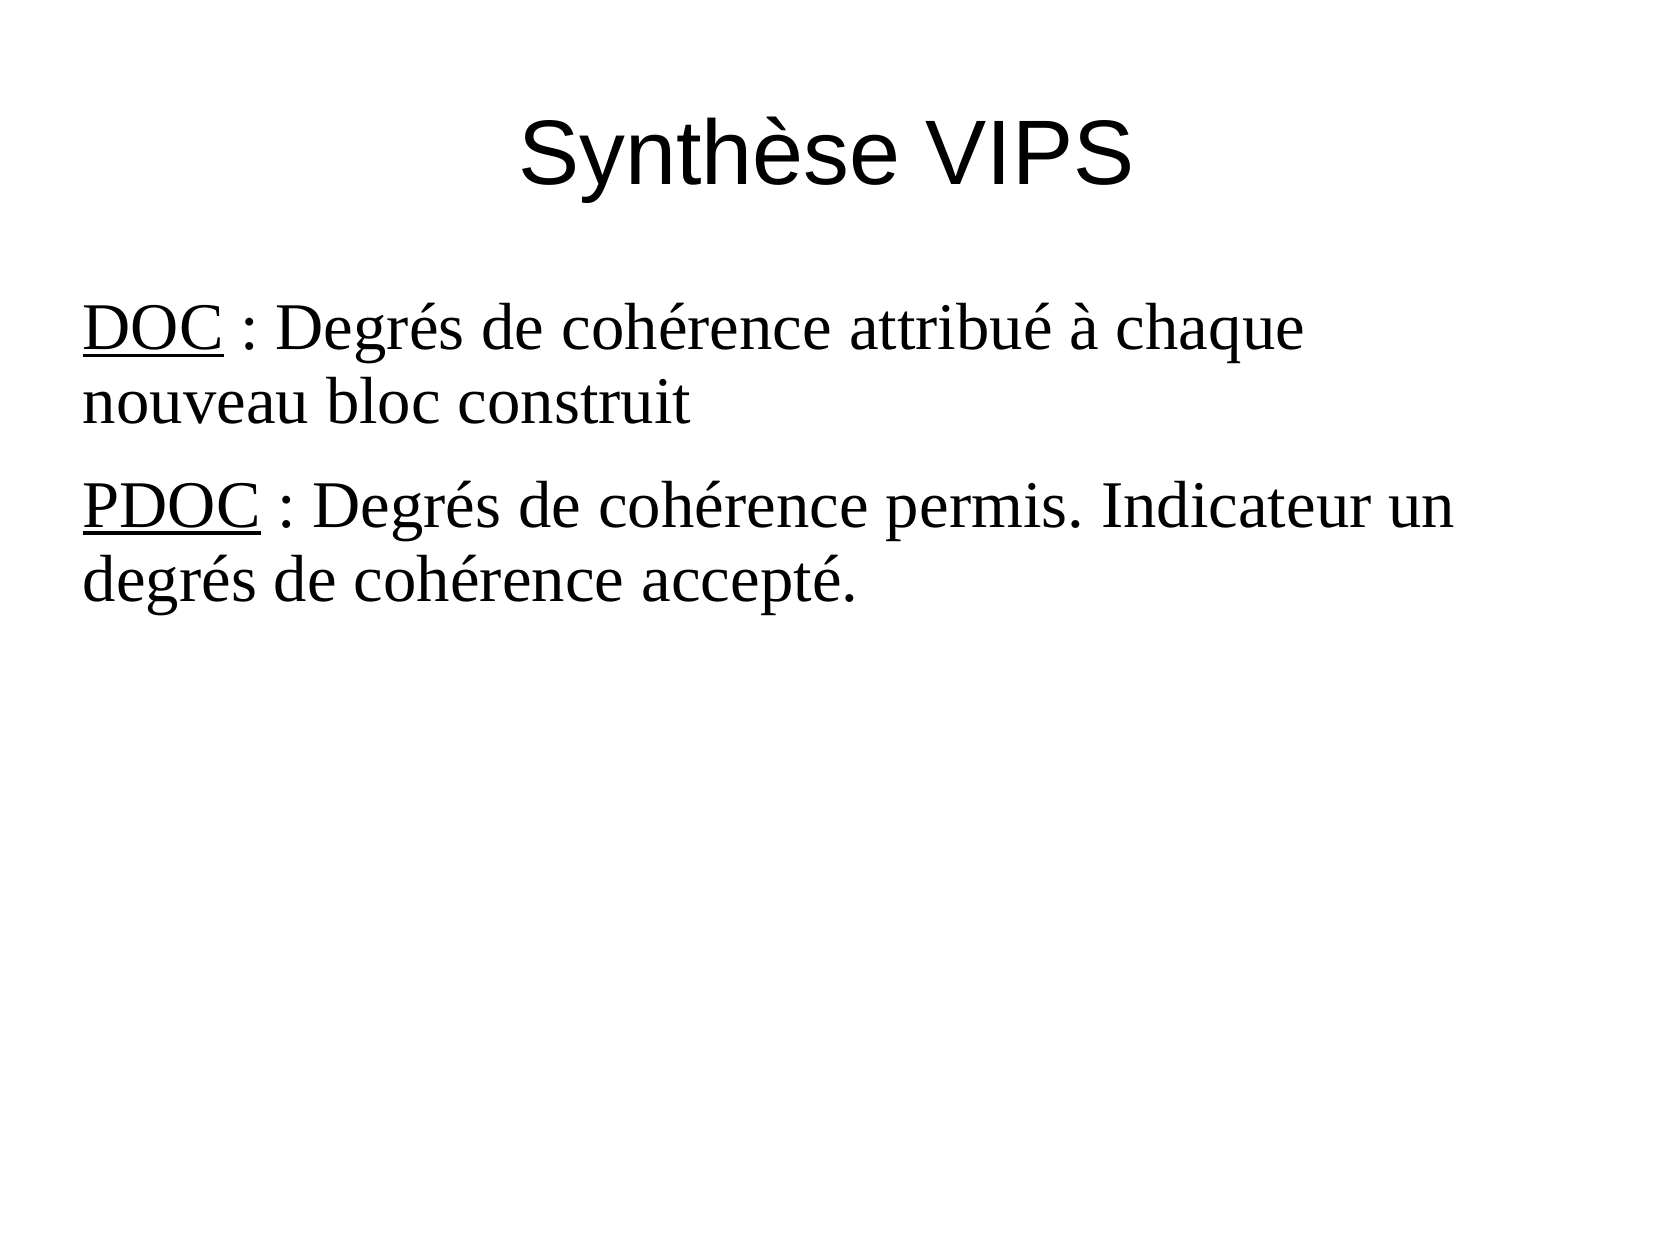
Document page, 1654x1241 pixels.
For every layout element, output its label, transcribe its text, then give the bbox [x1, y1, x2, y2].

title Synthèse VIPS [82, 49, 1571, 257]
list DOC : Degrés de cohérence attribué à chaque nouveau bloc construit PDOC : Degrés de cohérence permis. Indicateur un degrés de cohérence accepté. [82, 290, 1538, 1010]
